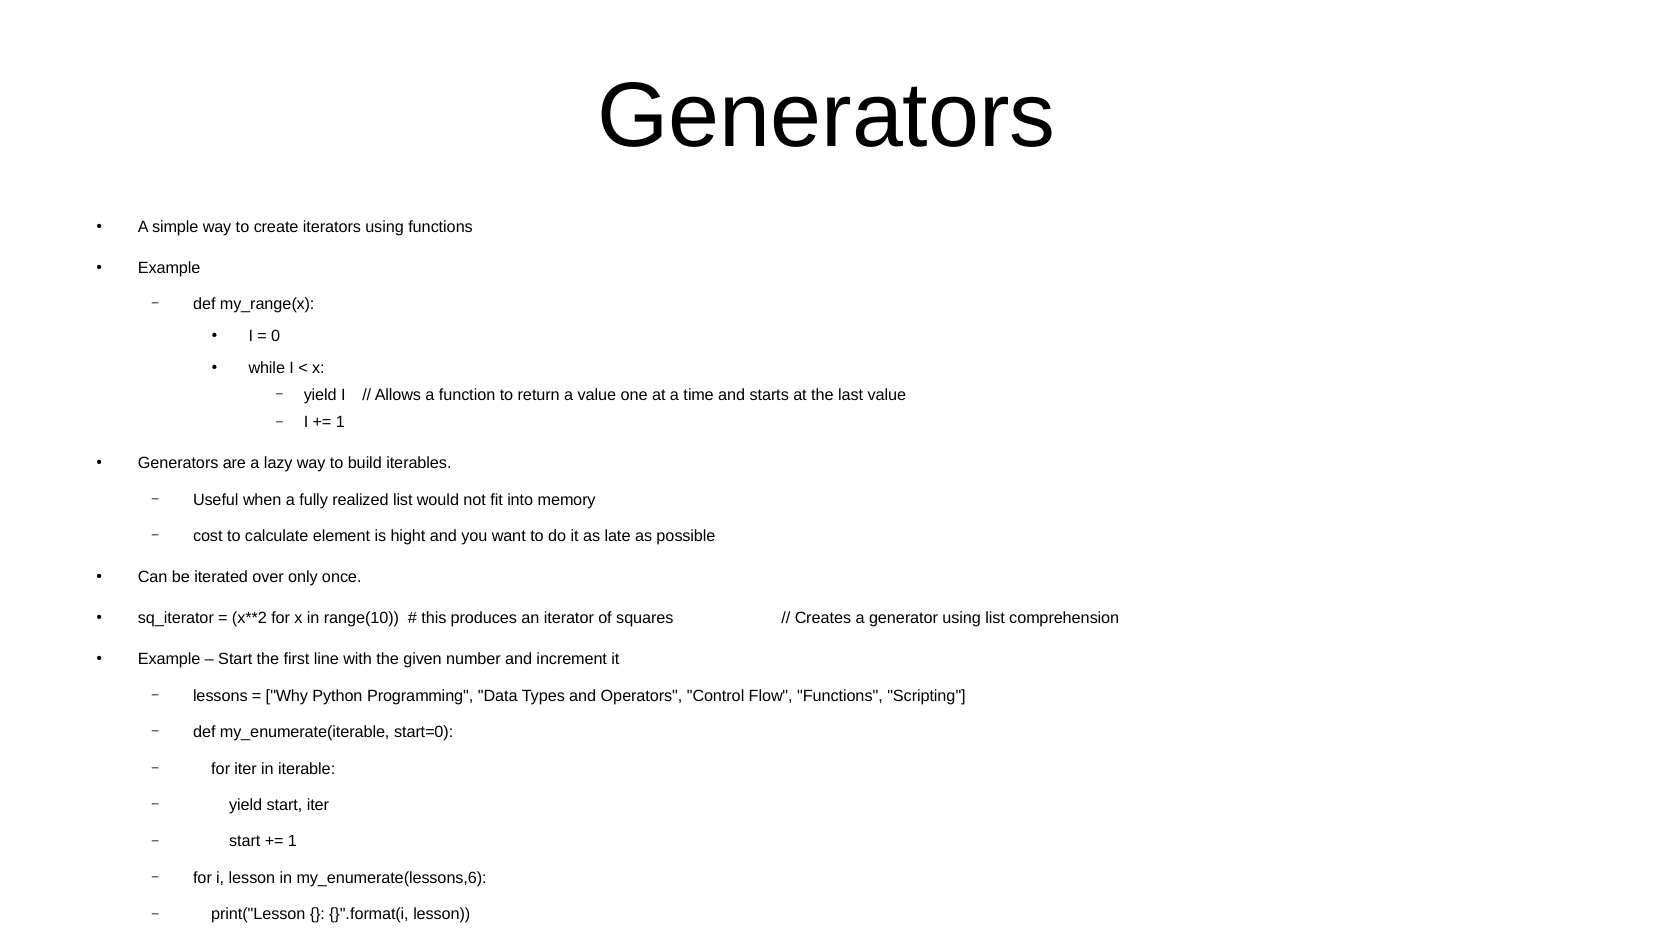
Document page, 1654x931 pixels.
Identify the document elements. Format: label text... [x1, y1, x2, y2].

title Generators [82, 37, 1571, 193]
list A simple way to create iterators using functions Example def my_range(x): I = 0 while I < x: yield I // Allows a function to return a value one at a time and starts at the last value I += 1 Generators are a lazy way to build iterables. Useful when a fully realized list would not fit into memory cost to calculate element is hight and you want to do it as late as possible Can be iterated over only once. sq_iterator = (x**2 for x in range(10)) # this produces an iterator of squares // Creates a generator using list comprehension Example – Start the first line with the given number and increment it lessons = ["Why Python Programming", "Data Types and Operators", "Control Flow", "Functions", "Scripting"] def my_enumerate(iterable, start=0): for iter in iterable: yield start, iter start += 1 for i, lesson in my_enumerate(lessons,6): print("Lesson {}: {}".format(i, lesson)) [82, 217, 1571, 931]
